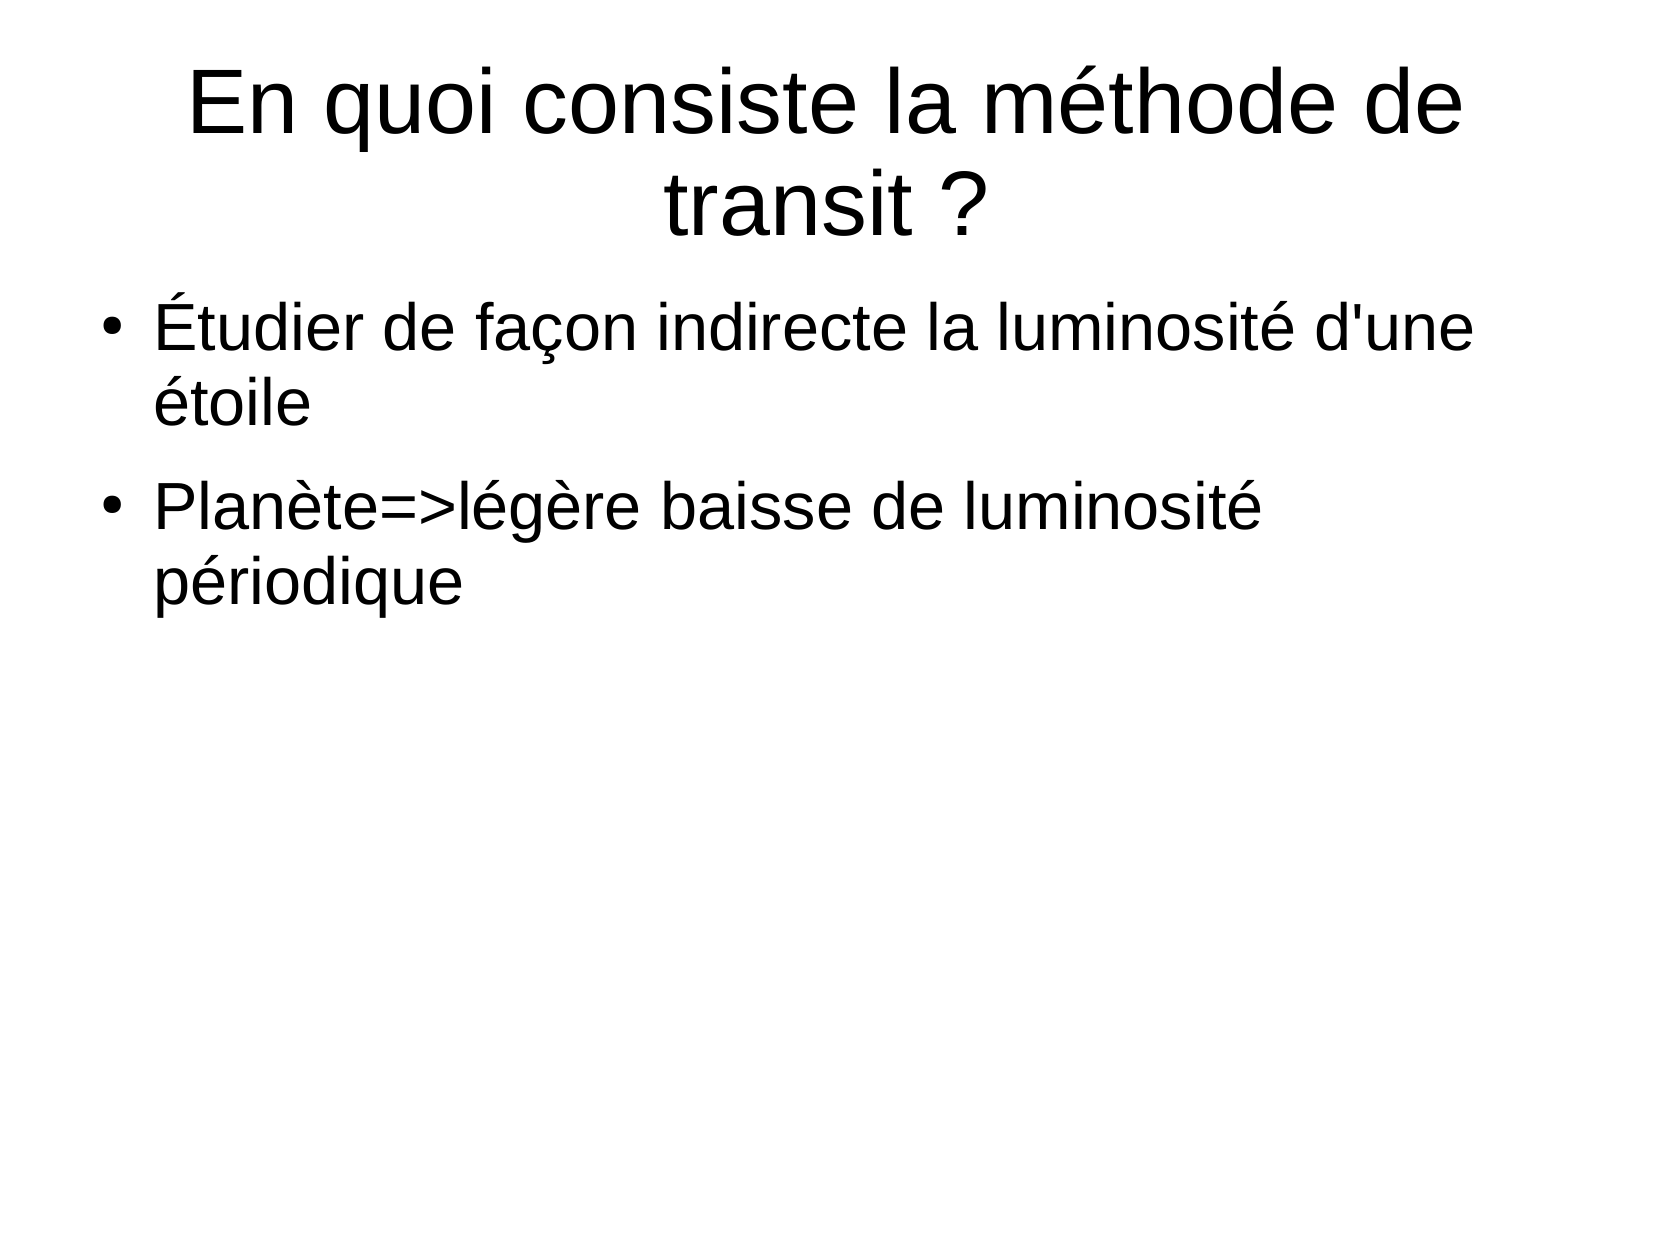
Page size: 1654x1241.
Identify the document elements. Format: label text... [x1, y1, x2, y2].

list Étudier de façon indirecte la luminosité d'une étoile Planète=>légère baisse de luminosité périodique [82, 290, 1571, 1109]
title En quoi consiste la méthode de transit ? [82, 49, 1571, 257]
